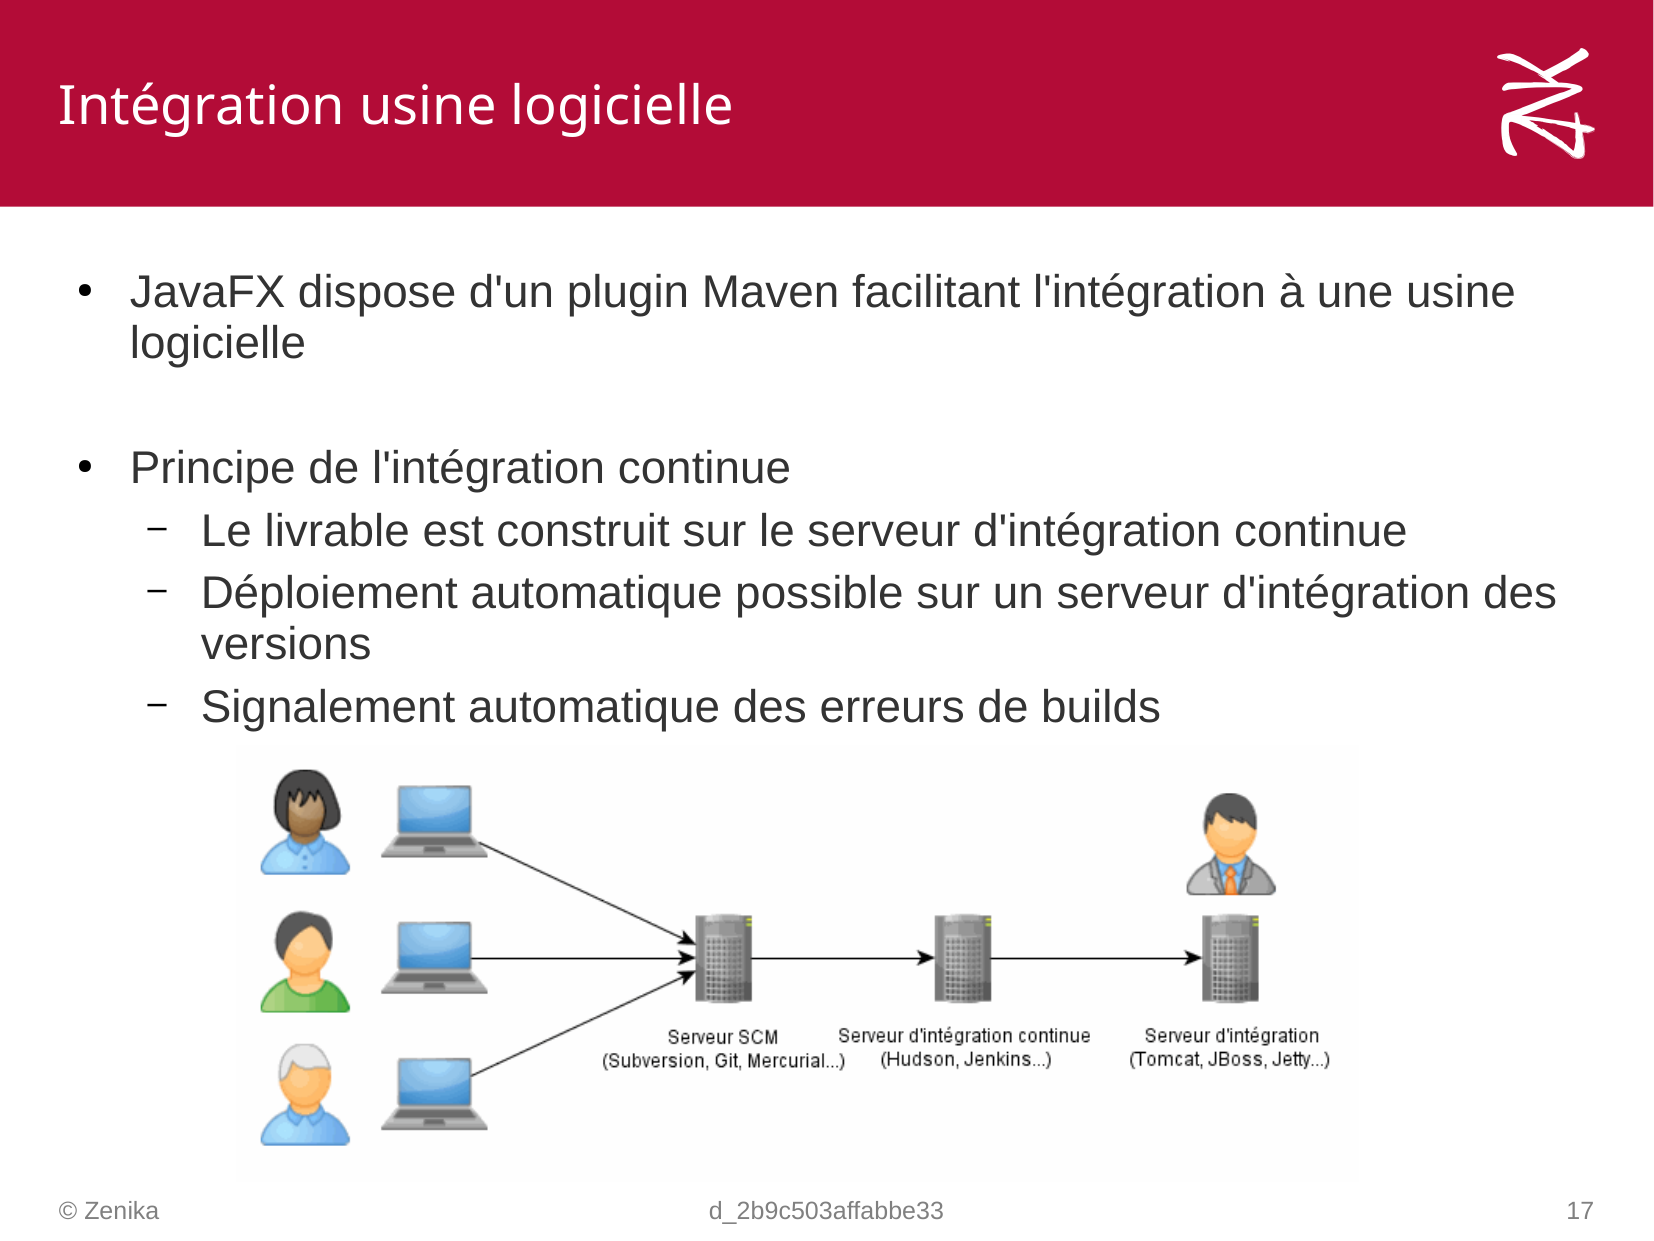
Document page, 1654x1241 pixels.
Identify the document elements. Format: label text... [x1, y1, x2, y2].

picture [236, 745, 1359, 1182]
list JavaFX dispose d'un plugin Maven facilitant l'intégration à une usine logicielle Principe de l'intégration continue Le livrable est construit sur le serveur d'intégration continue Déploiement automatique possible sur un serveur d'intégration des versions Signalement automatique des erreurs de builds [59, 265, 1595, 1123]
title Intégration usine logicielle [59, 29, 1595, 178]
